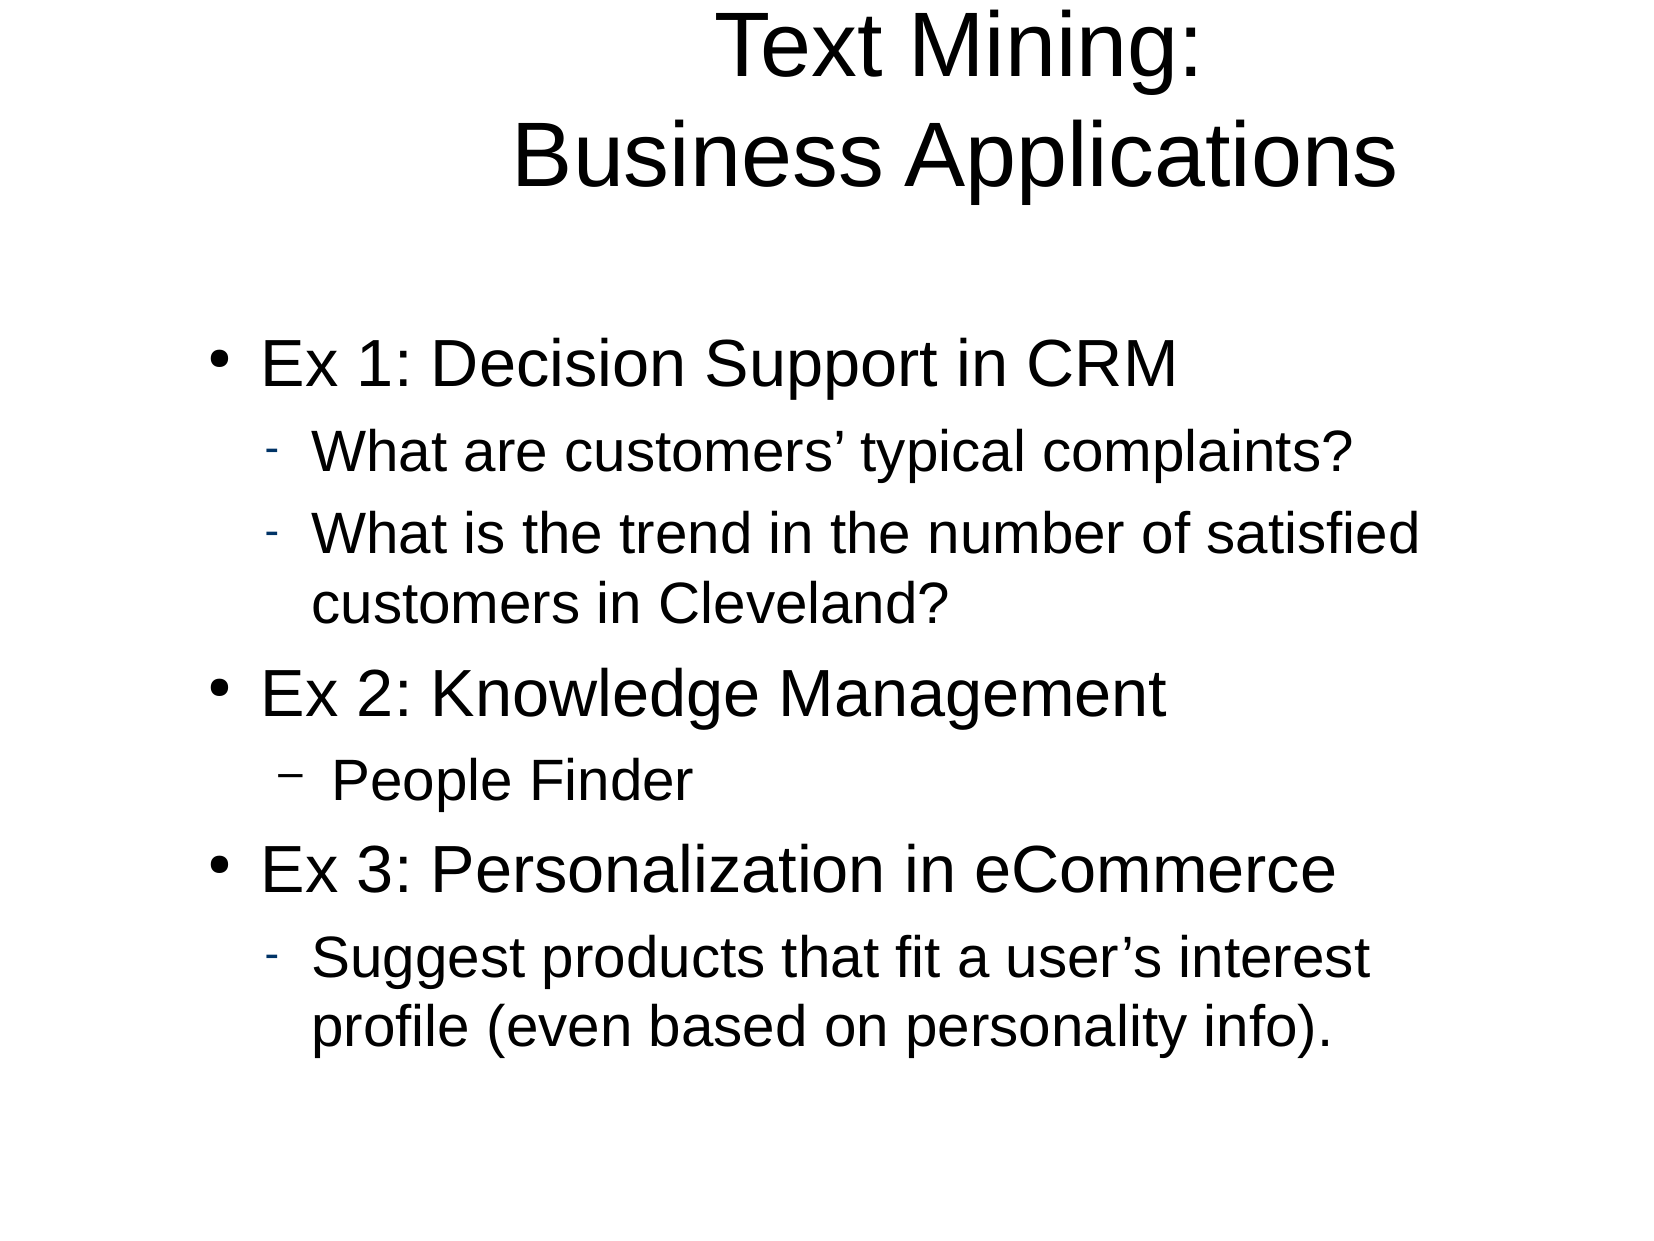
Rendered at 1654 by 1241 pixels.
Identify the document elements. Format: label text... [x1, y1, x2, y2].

title Text Mining: Business Applications [287, 0, 1625, 213]
list Ex 1: Decision Support in CRM What are customers’ typical complaints? What is the trend in the number of satisfied customers in Cleveland? Ex 2: Knowledge Management People Finder Ex 3: Personalization in eCommerce Suggest products that fit a user’s interest profile (even based on personality info). [174, 312, 1500, 1126]
